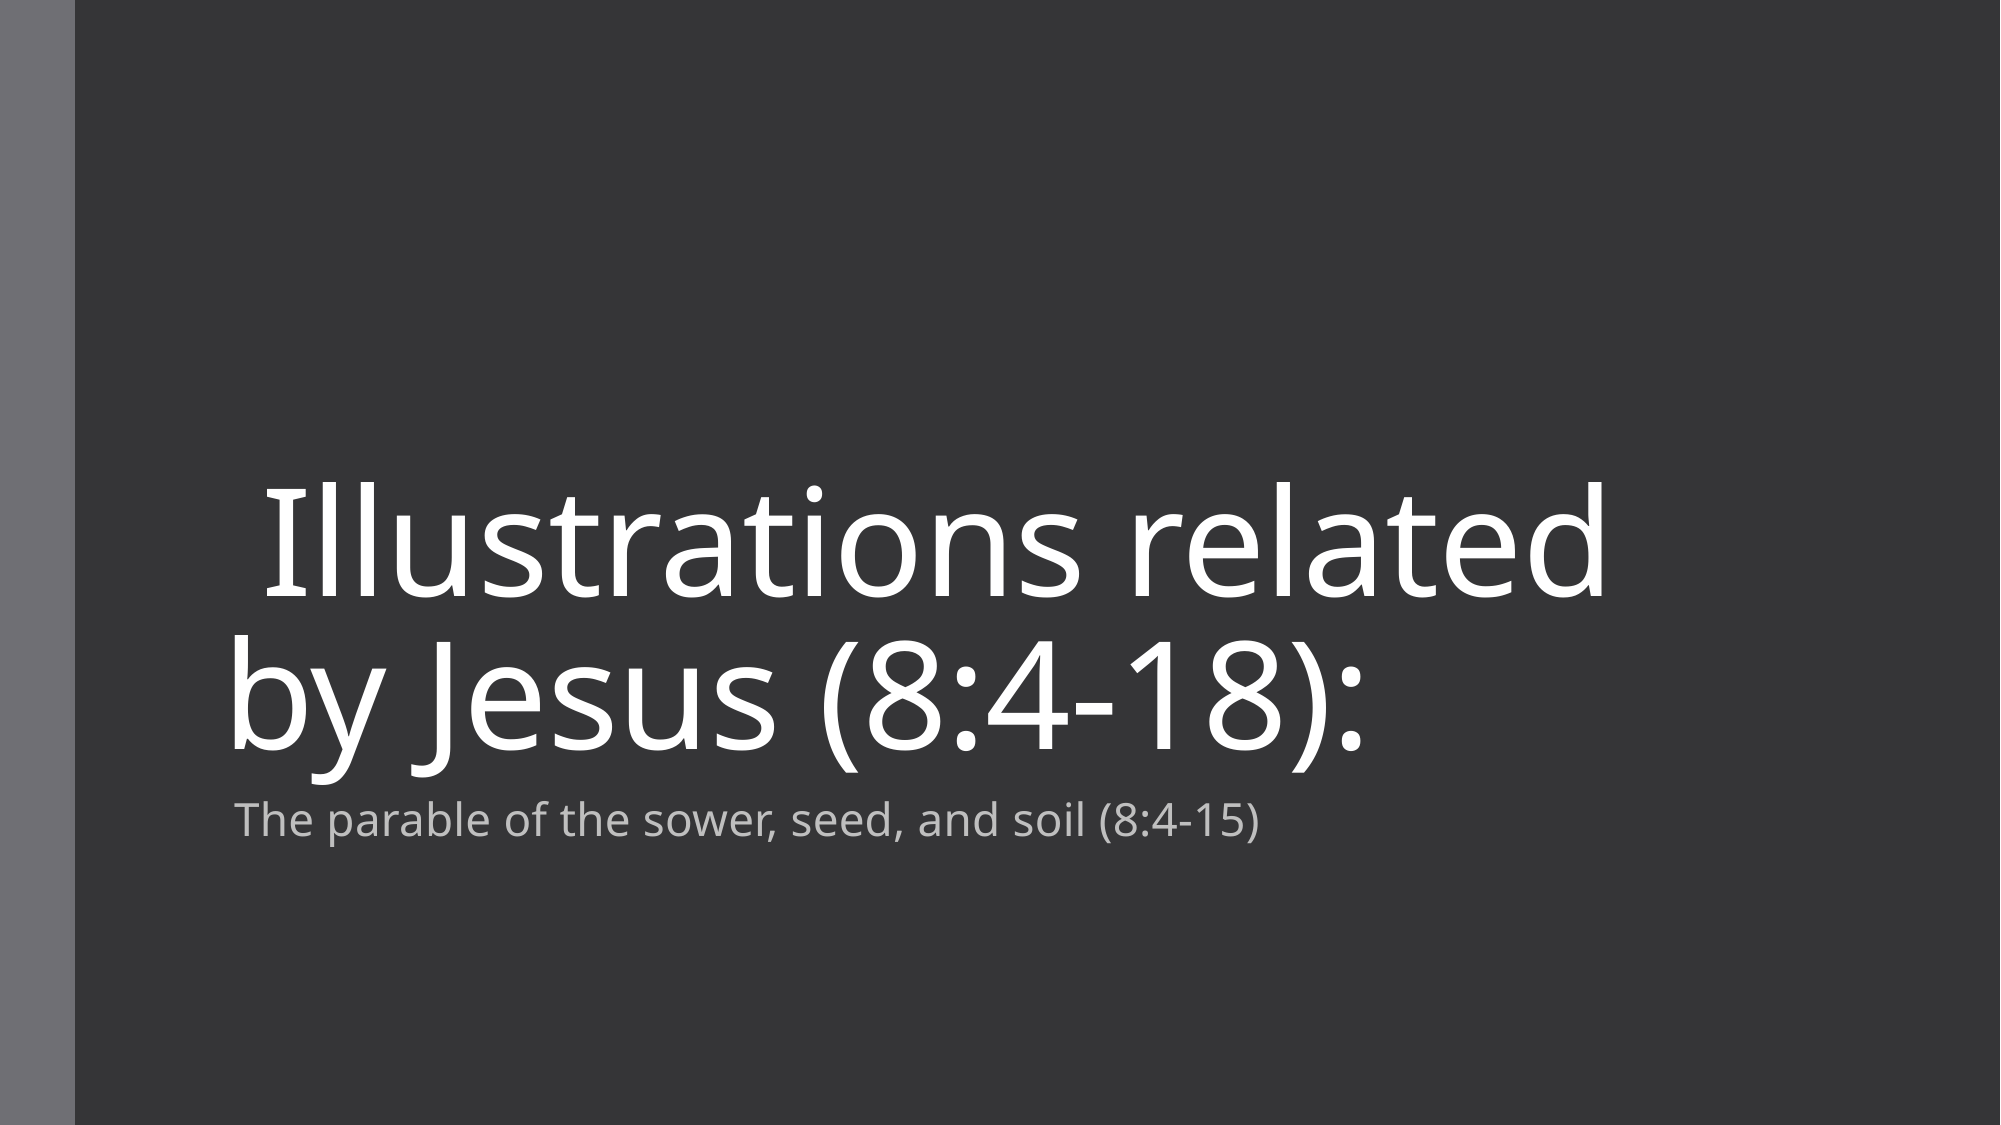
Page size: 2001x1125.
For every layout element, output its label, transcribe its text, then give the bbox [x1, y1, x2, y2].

title Illustrations related by Jesus (8:4-18): [206, 124, 1752, 787]
subtitle The parable of the sower, seed, and soil (8:4-15) [206, 787, 1752, 1066]
